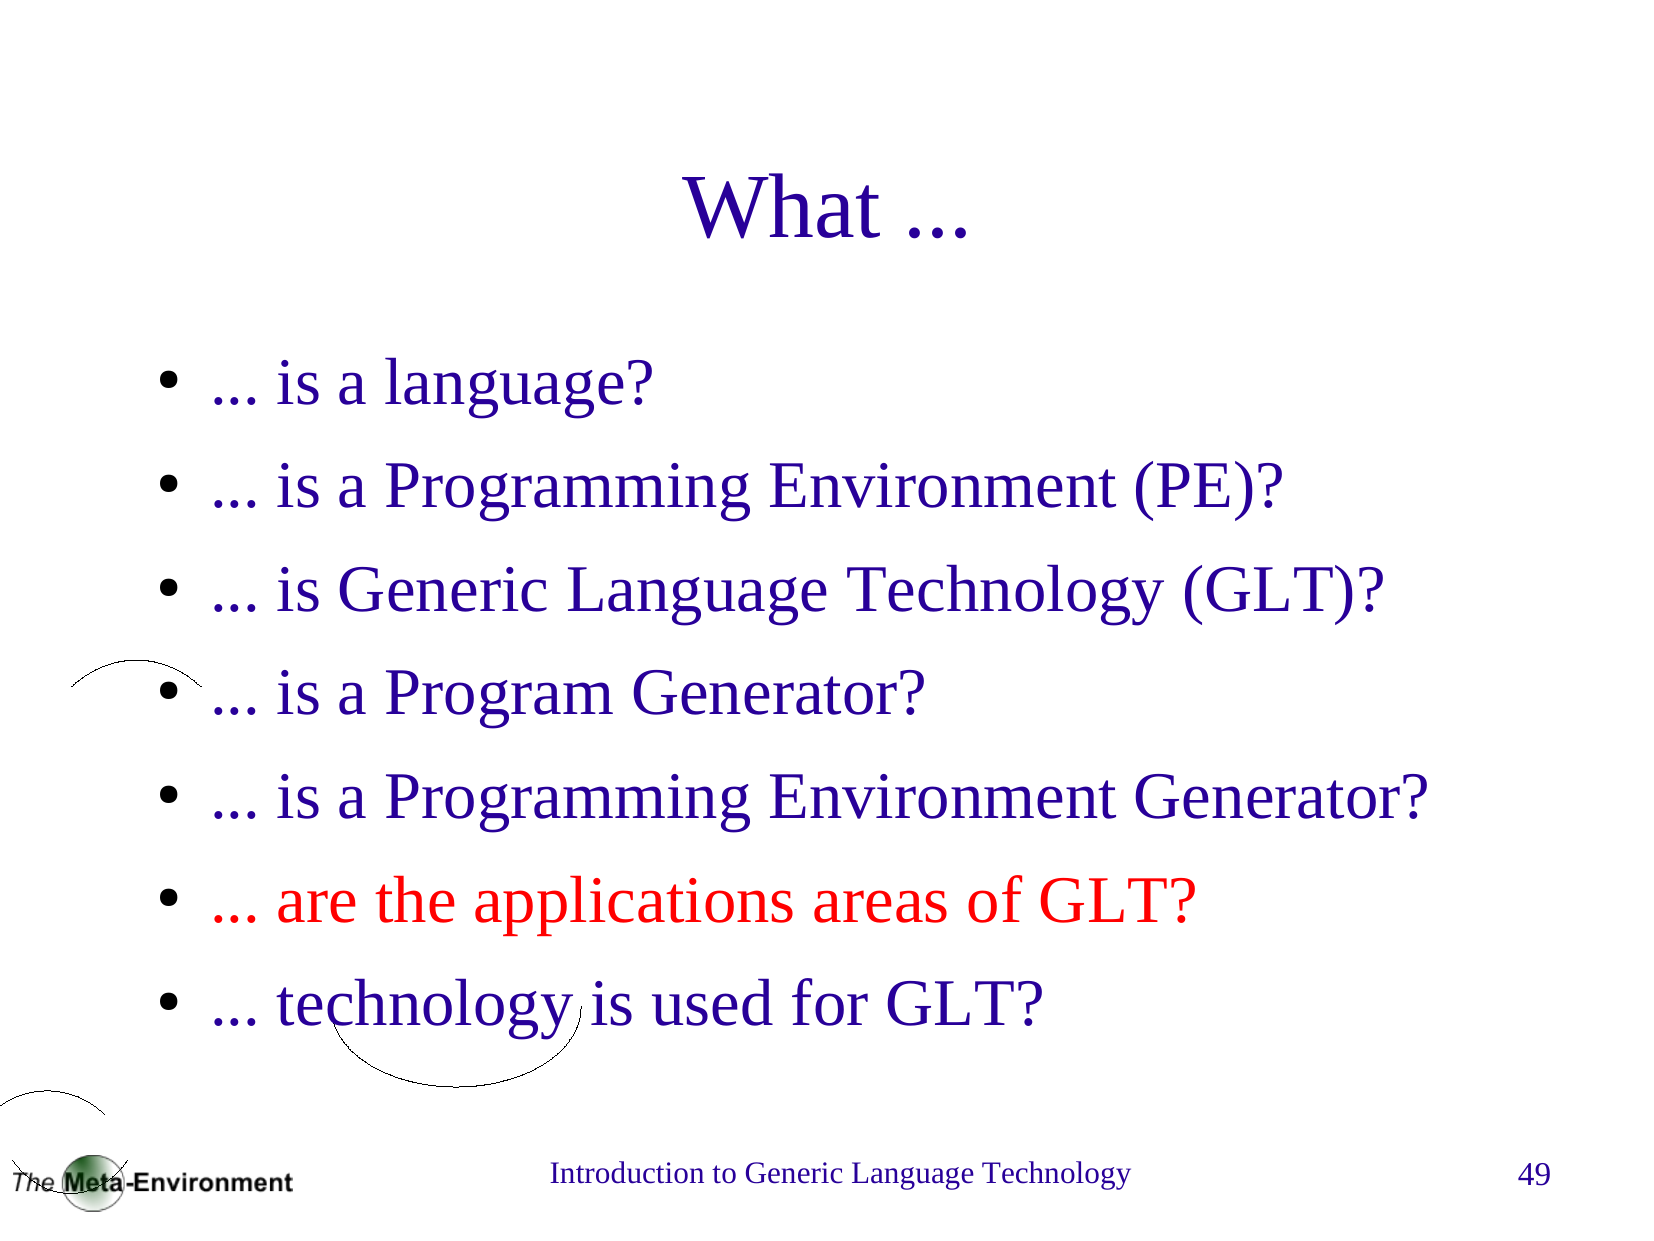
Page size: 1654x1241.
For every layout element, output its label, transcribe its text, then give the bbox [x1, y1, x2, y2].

title What ... [121, 102, 1534, 311]
picture [13, 1155, 293, 1212]
list ... is a language? ... is a Programming Environment (PE)? ... is Generic Language Technology (GLT)? ... is a Program Generator? ... is a Programming Environment Generator? ... are the applications areas of GLT? ... technology is used for GLT? [121, 344, 1534, 1127]
